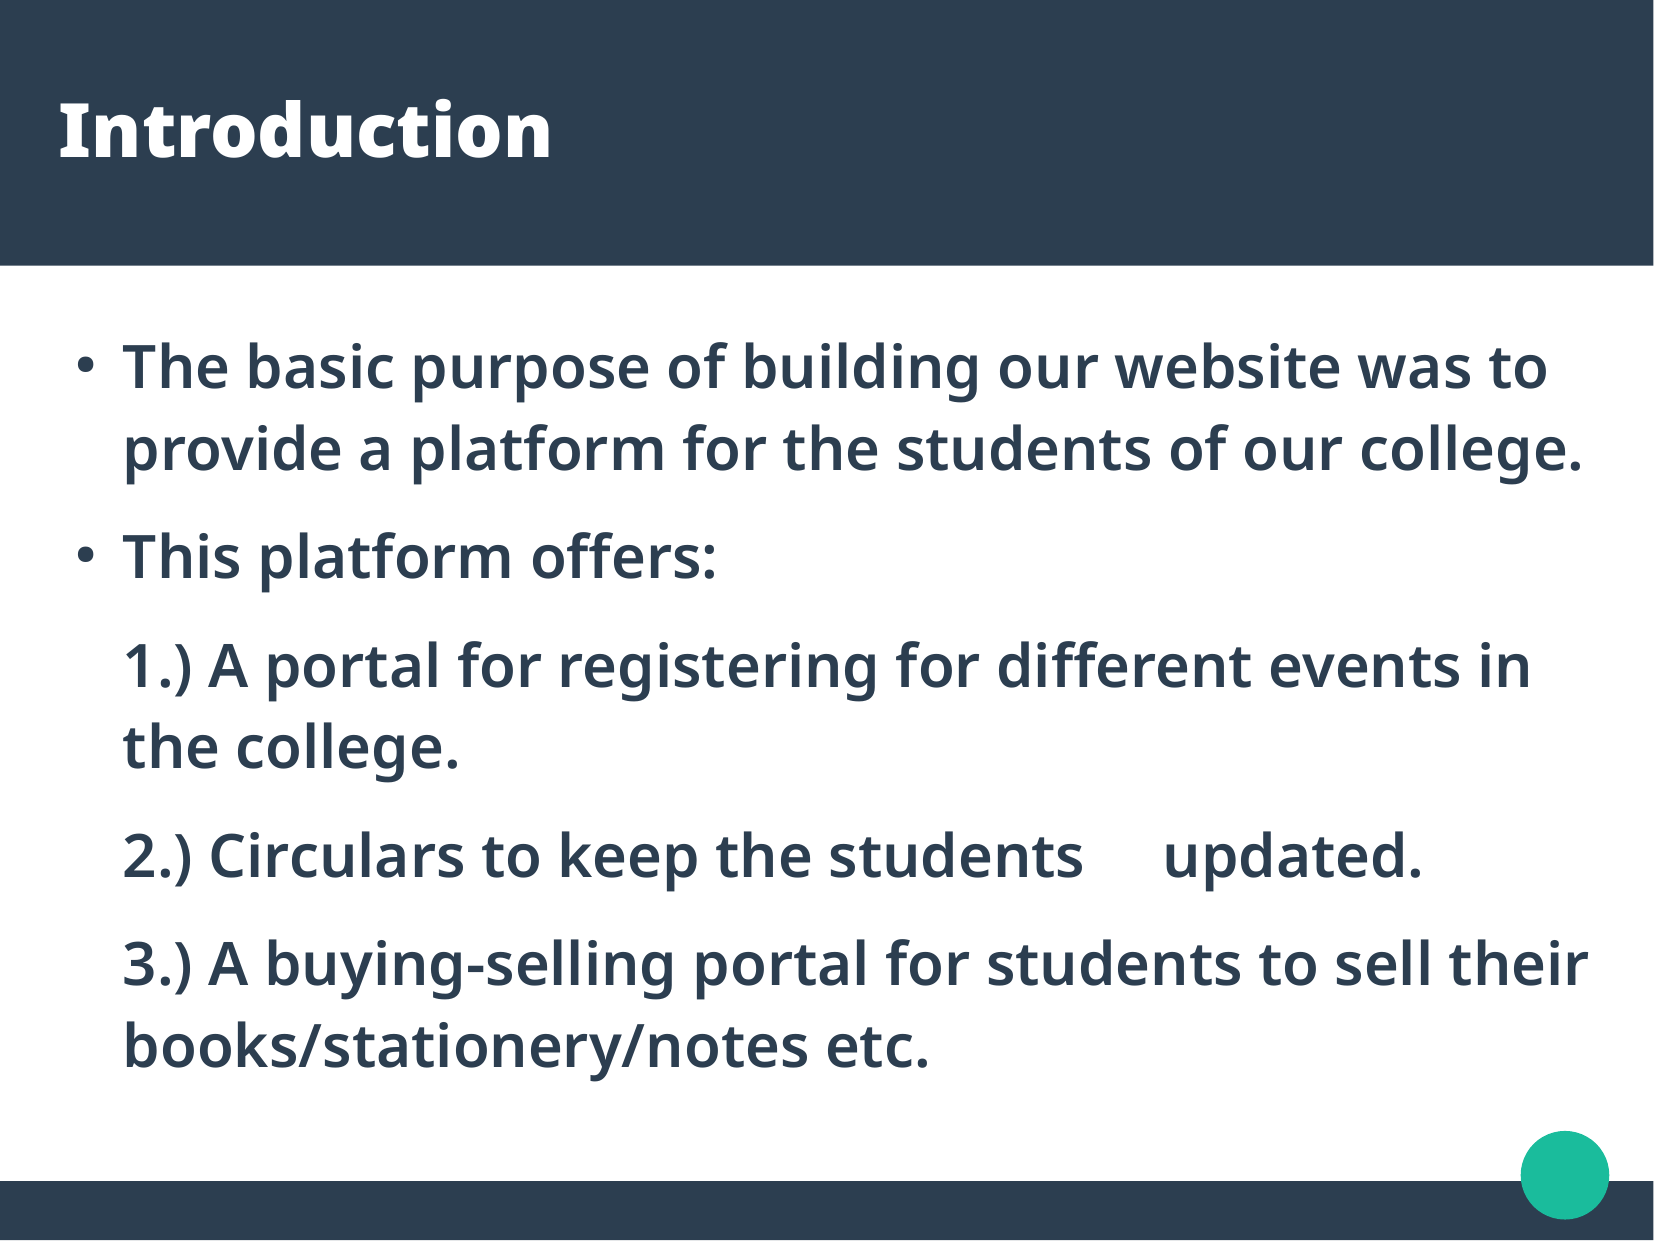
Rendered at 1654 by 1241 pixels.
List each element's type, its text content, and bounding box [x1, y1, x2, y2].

title Introduction [59, 49, 1595, 207]
list The basic purpose of building our website was to provide a platform for the students of our college. This platform offers: 1.) A portal for registering for different events in the college. 2.) Circulars to keep the students updated. 3.) A buying-selling portal for students to sell their books/stationery/notes etc. [59, 324, 1595, 1152]
